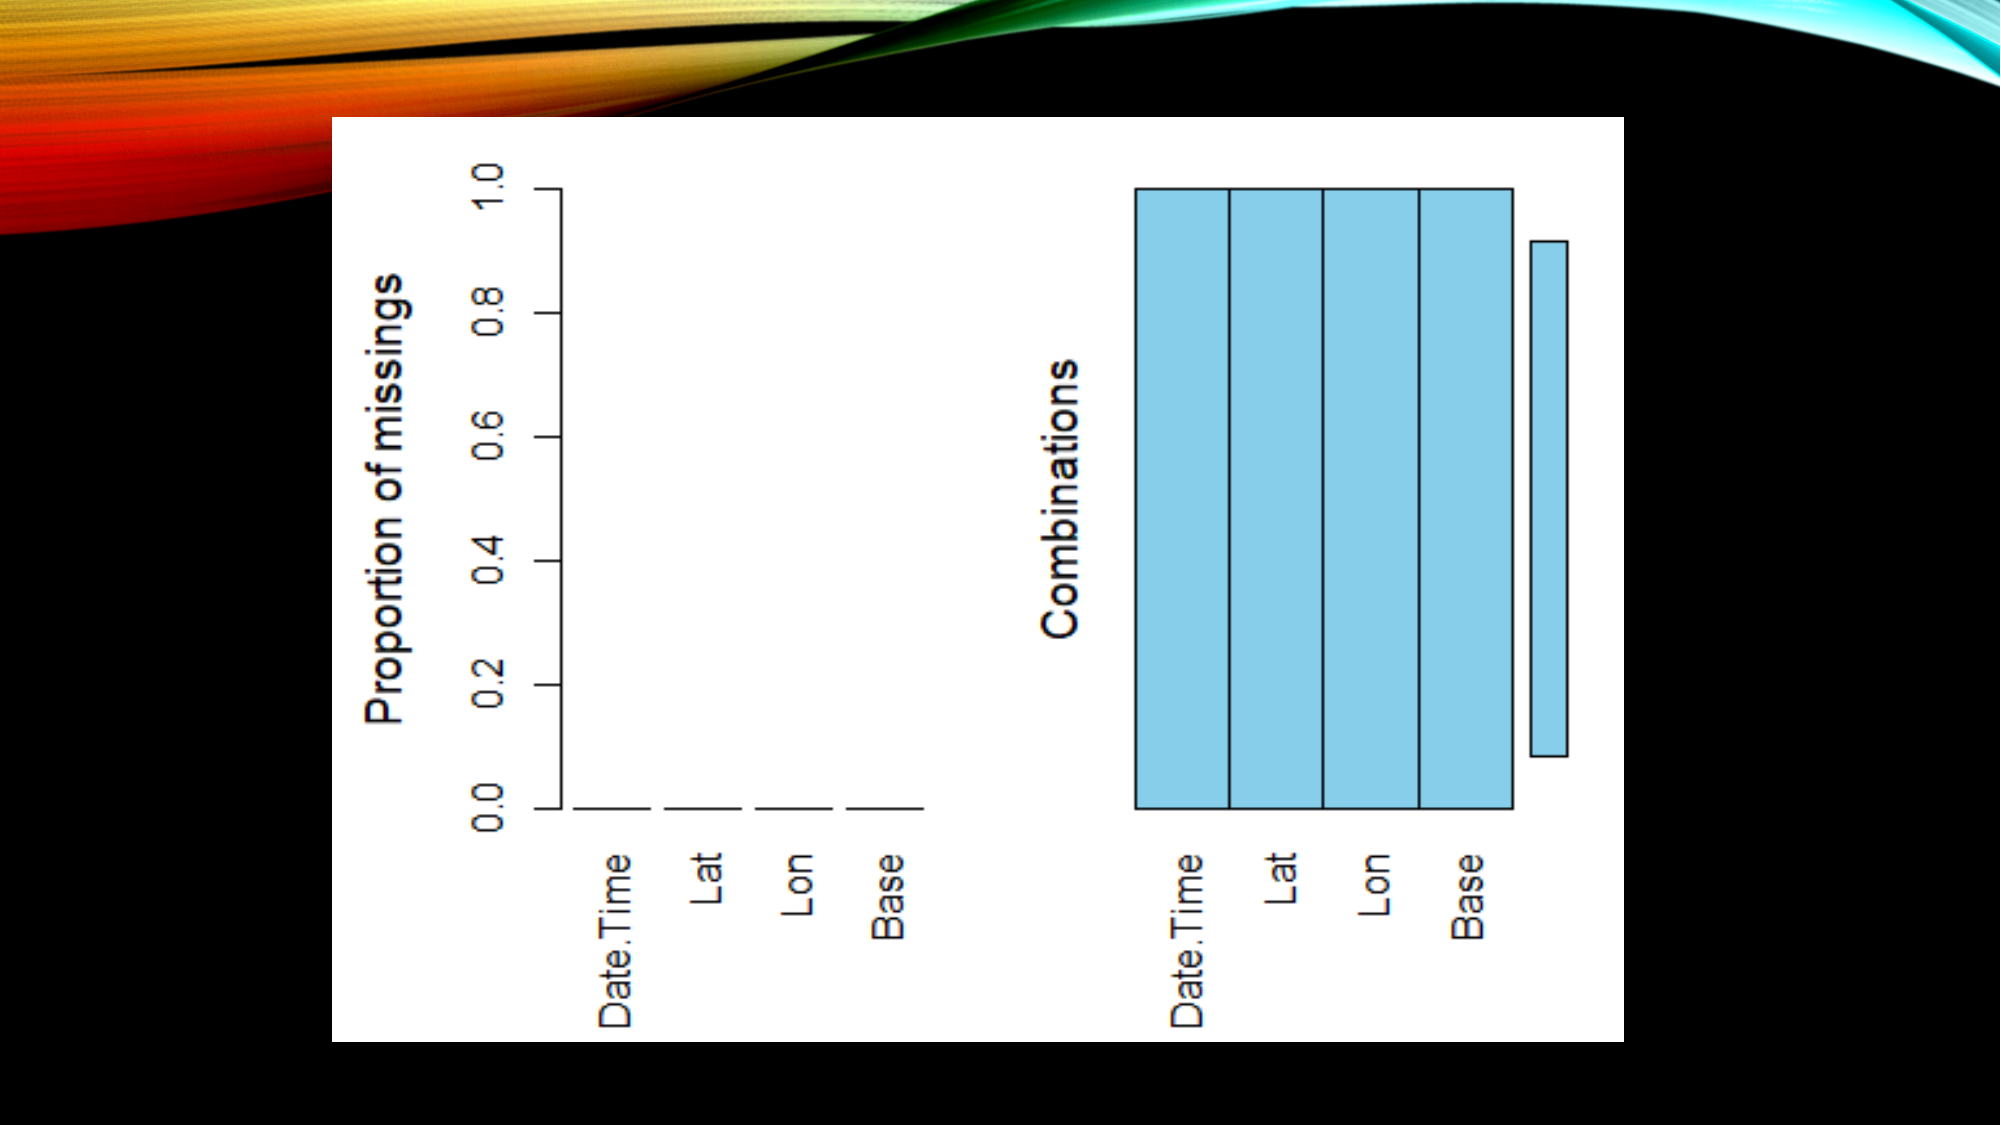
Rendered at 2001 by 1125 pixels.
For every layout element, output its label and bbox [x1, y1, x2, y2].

picture [332, 117, 1624, 1042]
